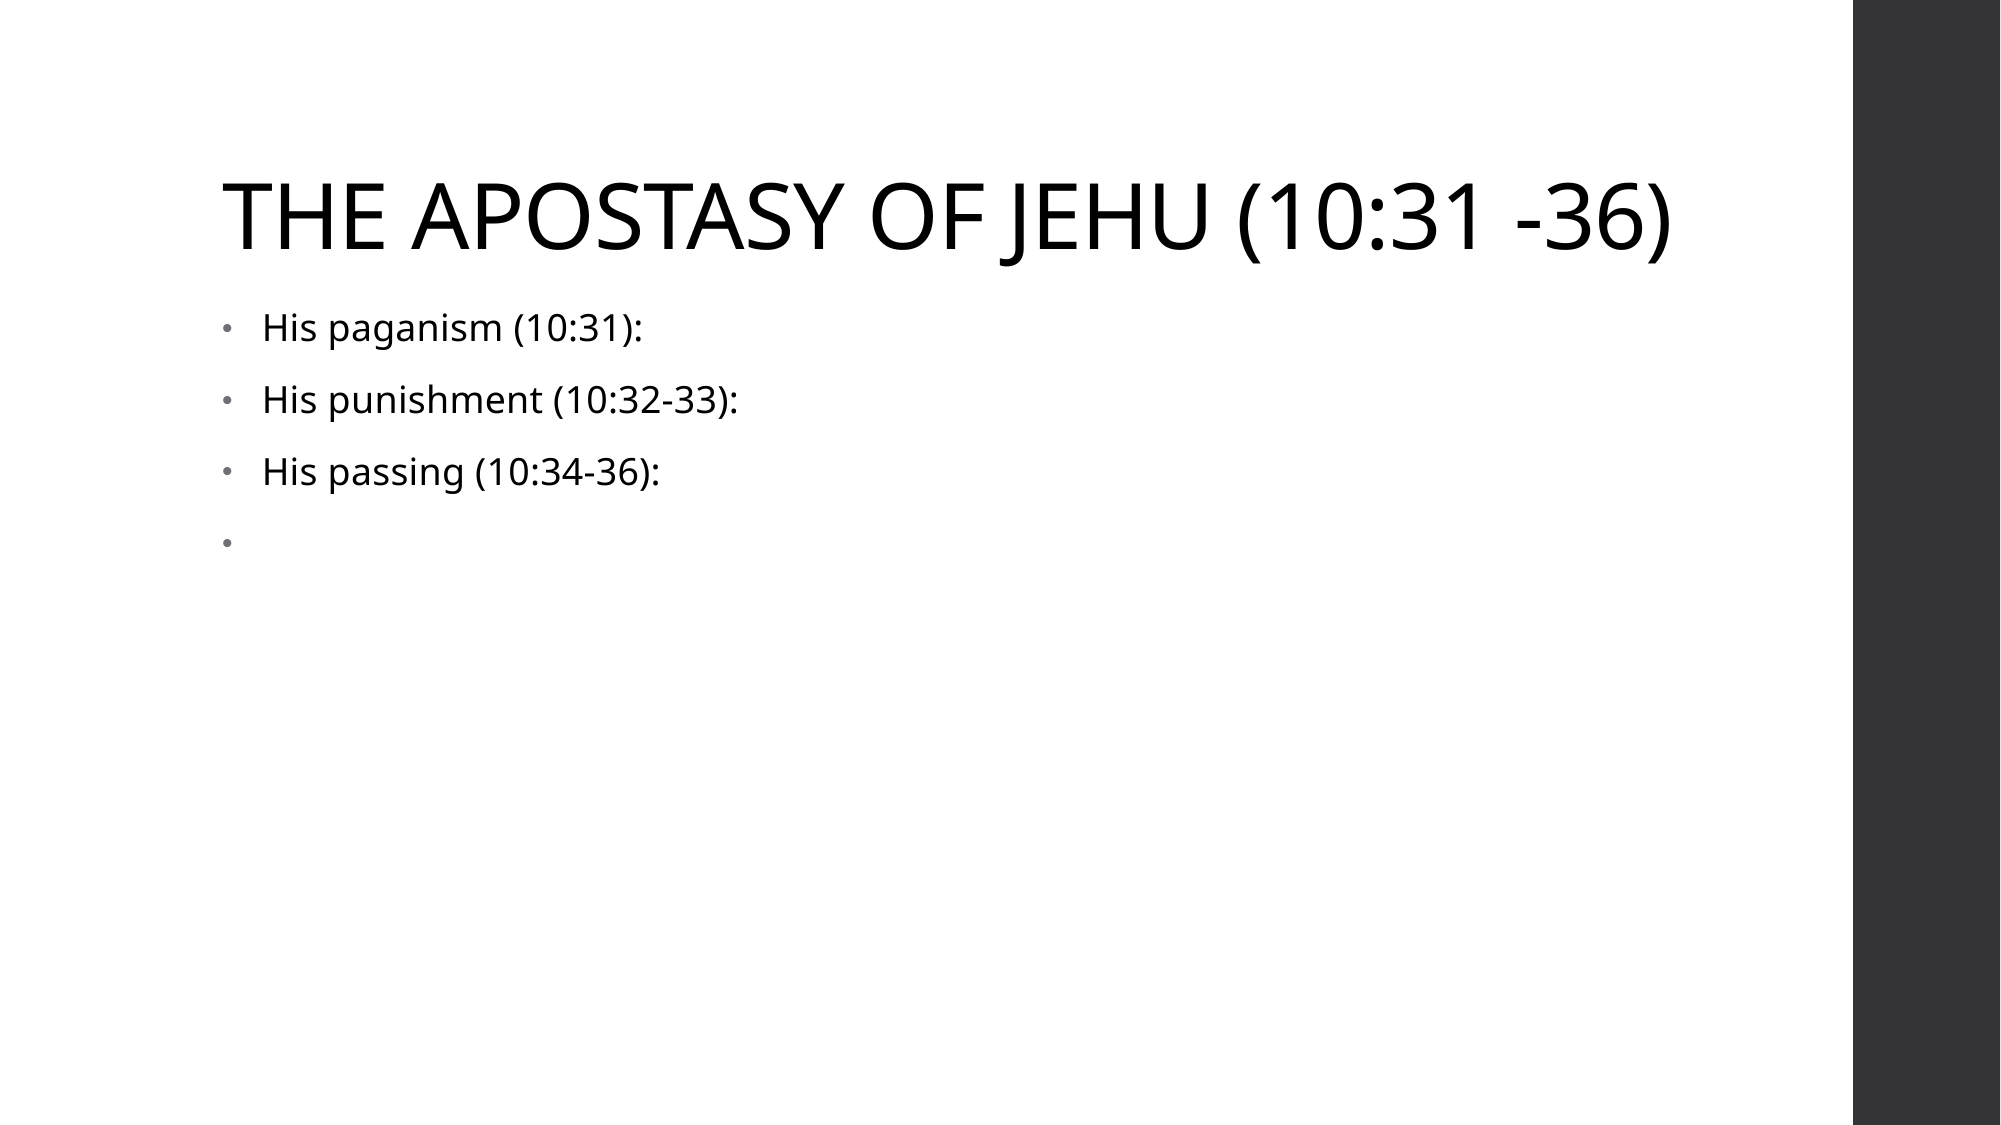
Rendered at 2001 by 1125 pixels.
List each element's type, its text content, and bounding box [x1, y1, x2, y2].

title THE APOSTASY OF JEHU (10:31 -36) [206, 60, 1797, 278]
list His paganism (10:31): His punishment (10:32-33): His passing (10:34-36): [206, 299, 1617, 1014]
